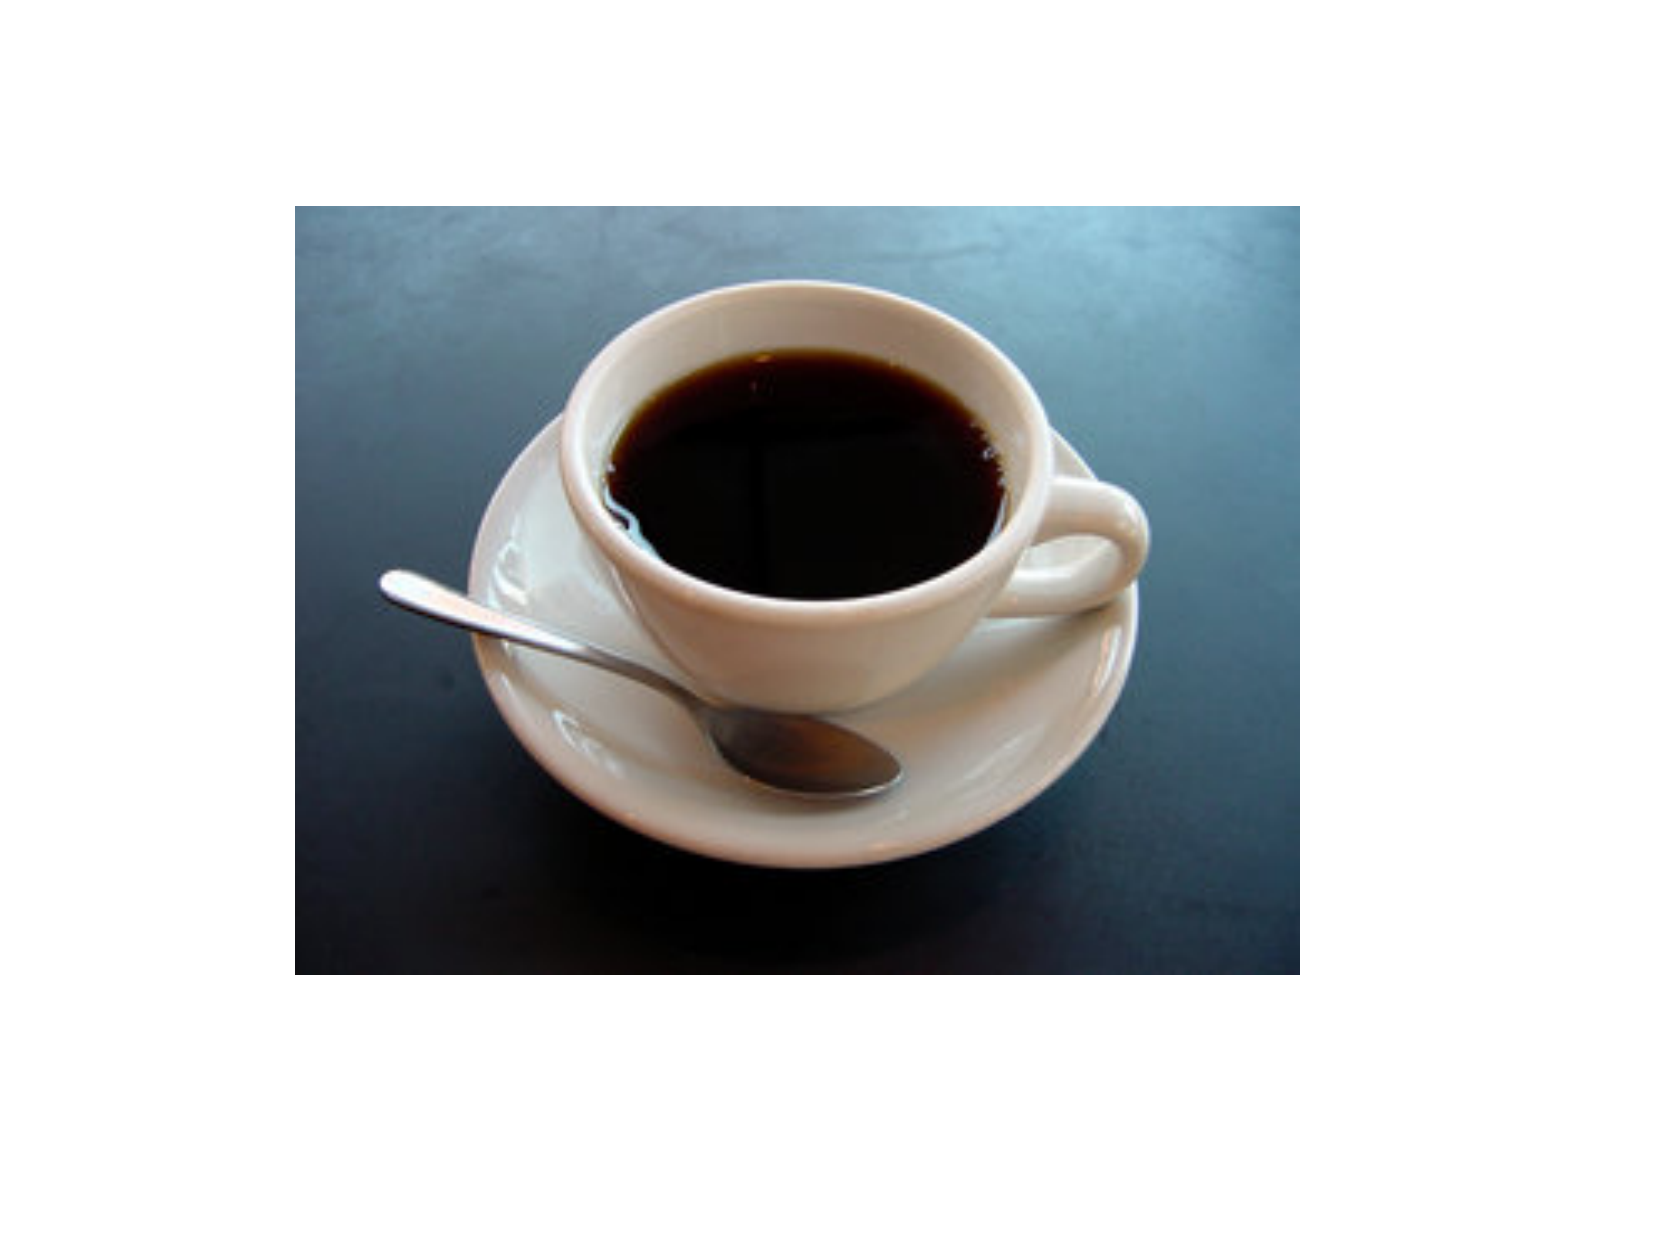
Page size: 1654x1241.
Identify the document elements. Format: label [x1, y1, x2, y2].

picture [295, 206, 1300, 975]
